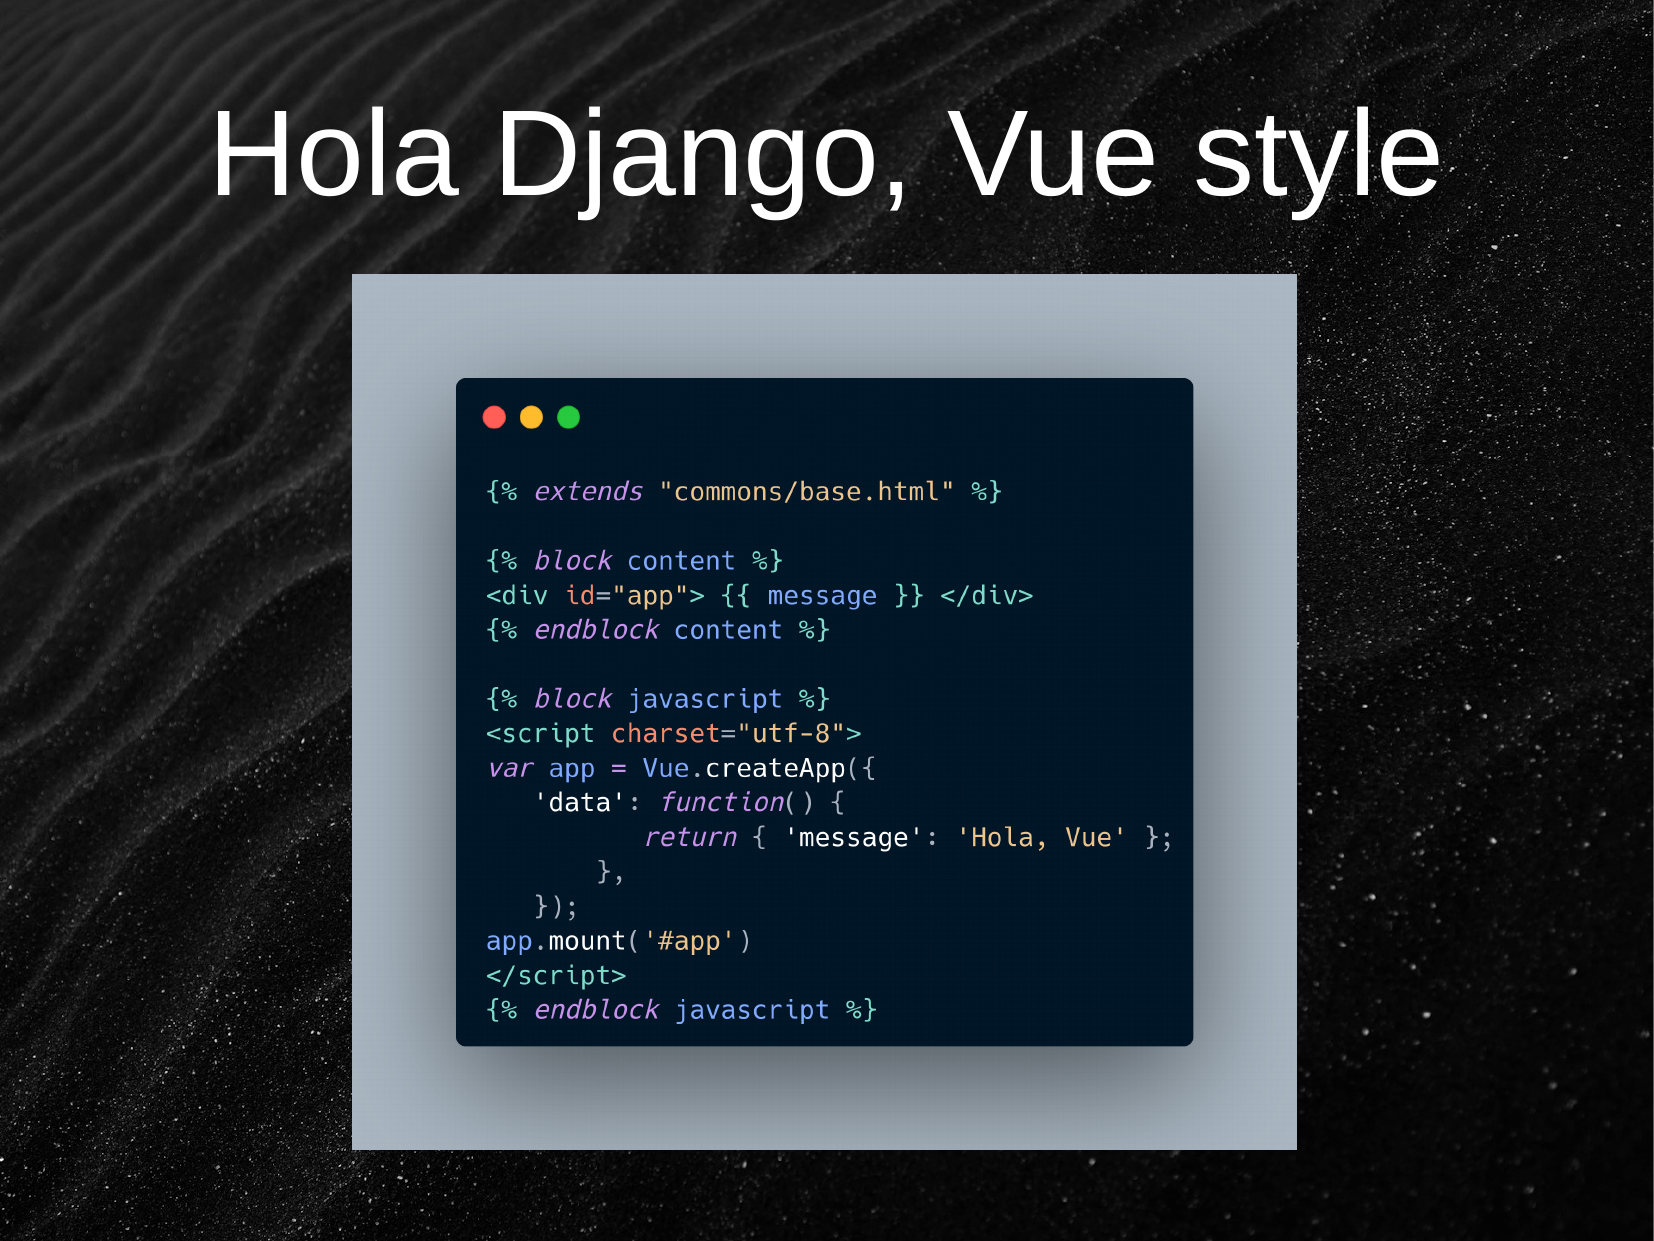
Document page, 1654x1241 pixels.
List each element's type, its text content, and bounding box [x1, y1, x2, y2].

picture [0, 0, 1654, 1241]
title Hola Django, Vue style [82, 49, 1571, 257]
